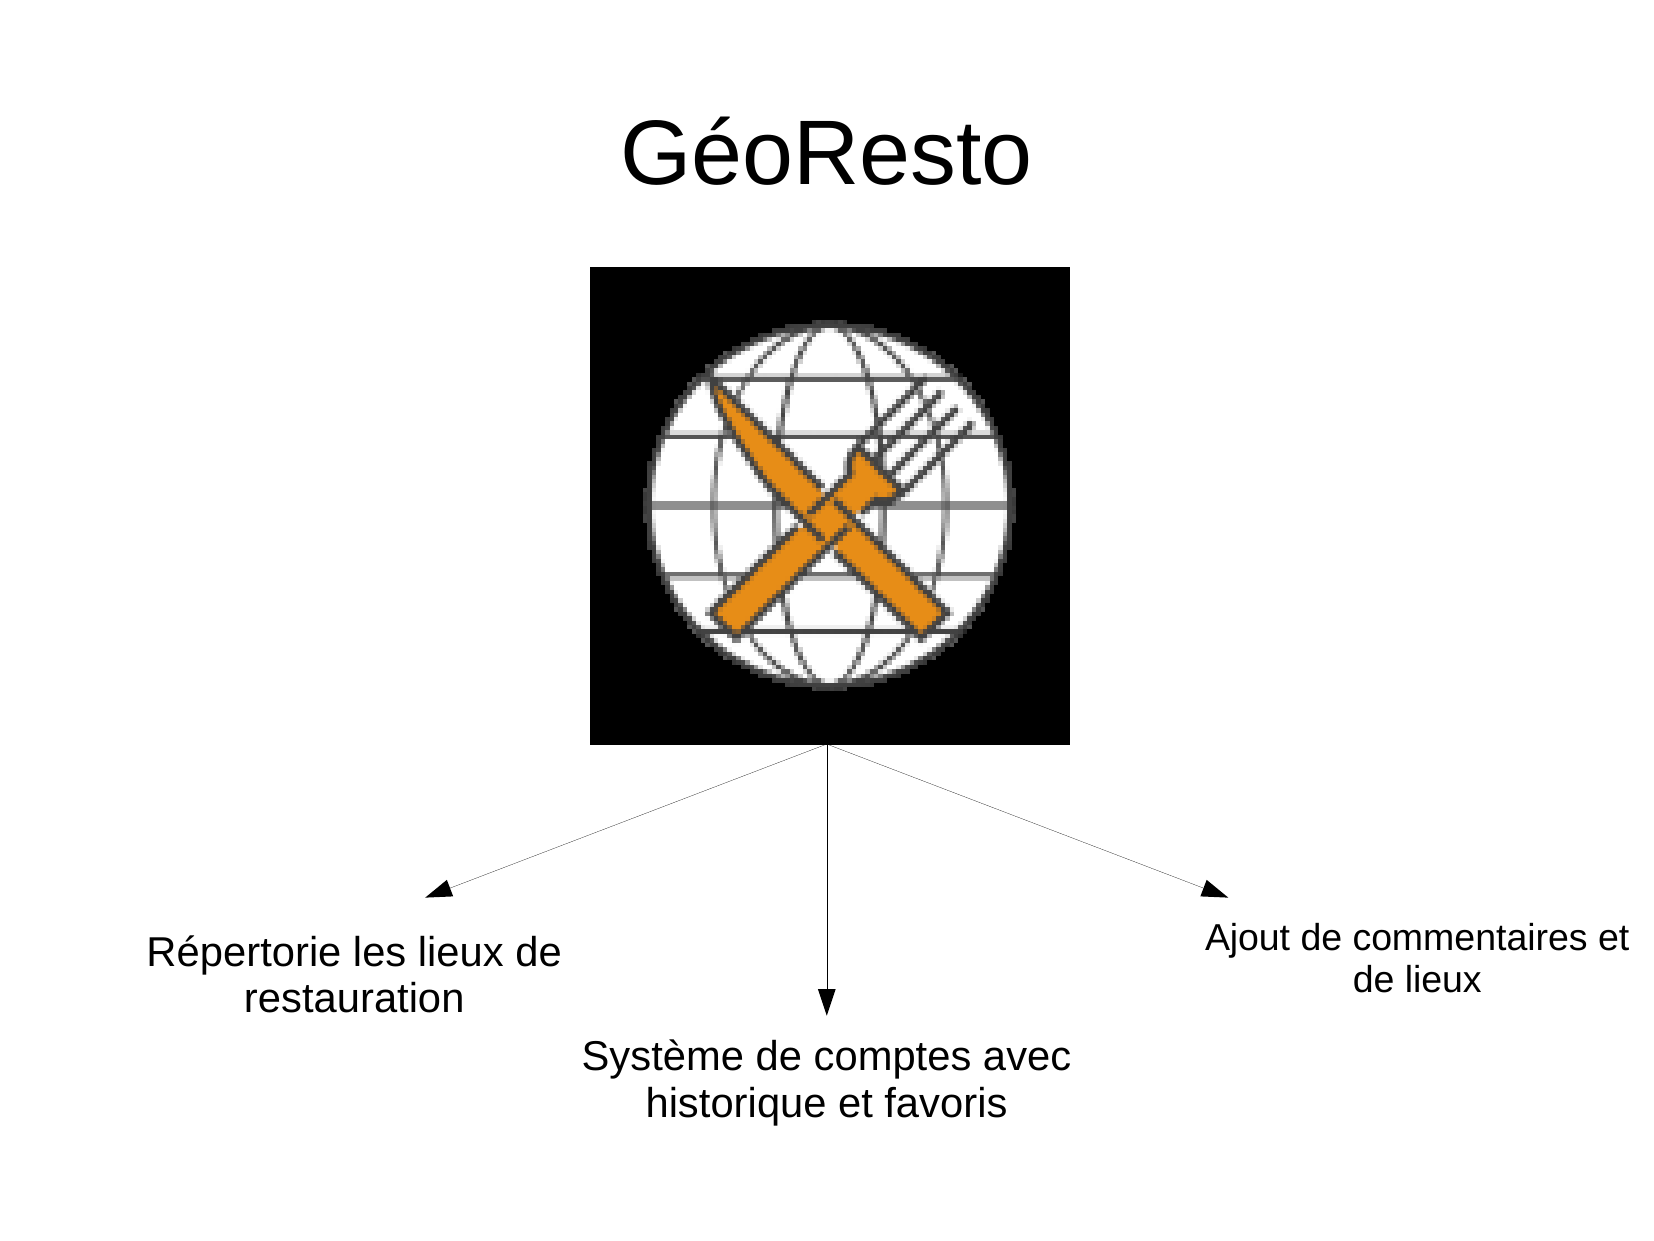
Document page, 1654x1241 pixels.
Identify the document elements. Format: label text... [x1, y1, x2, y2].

text_box Système de comptes avec historique et favoris [566, 1025, 1099, 1134]
text_box Répertorie les lieux de restauration [59, 921, 650, 1063]
text_box Ajout de commentaires et de lieux [1181, 909, 1654, 1135]
title GéoResto [82, 49, 1571, 257]
picture [590, 267, 1070, 745]
